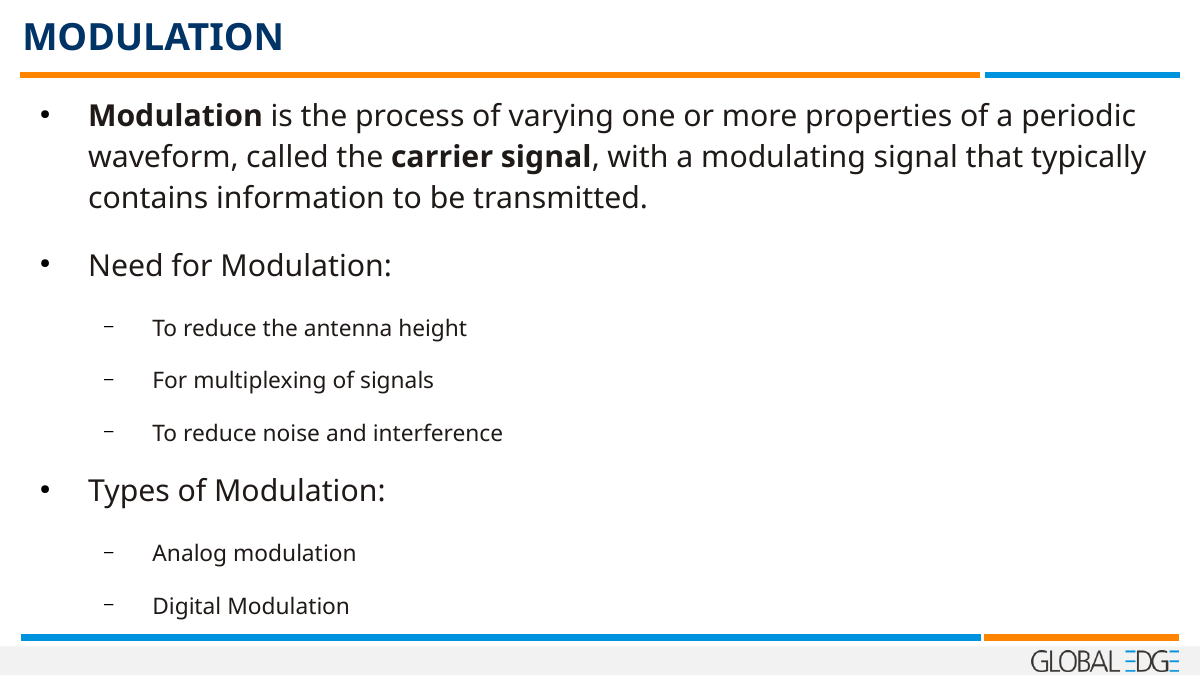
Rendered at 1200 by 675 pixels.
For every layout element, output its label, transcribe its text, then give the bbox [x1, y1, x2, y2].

title MODULATION [12, 9, 1088, 63]
list Modulation is the process of varying one or more properties of a periodic waveform, called the carrier signal, with a modulating signal that typically contains information to be transmitted. Need for Modulation: To reduce the antenna height For multiplexing of signals To reduce noise and interference Types of Modulation: Analog modulation Digital Modulation [23, 94, 1170, 626]
picture [1031, 650, 1179, 672]
